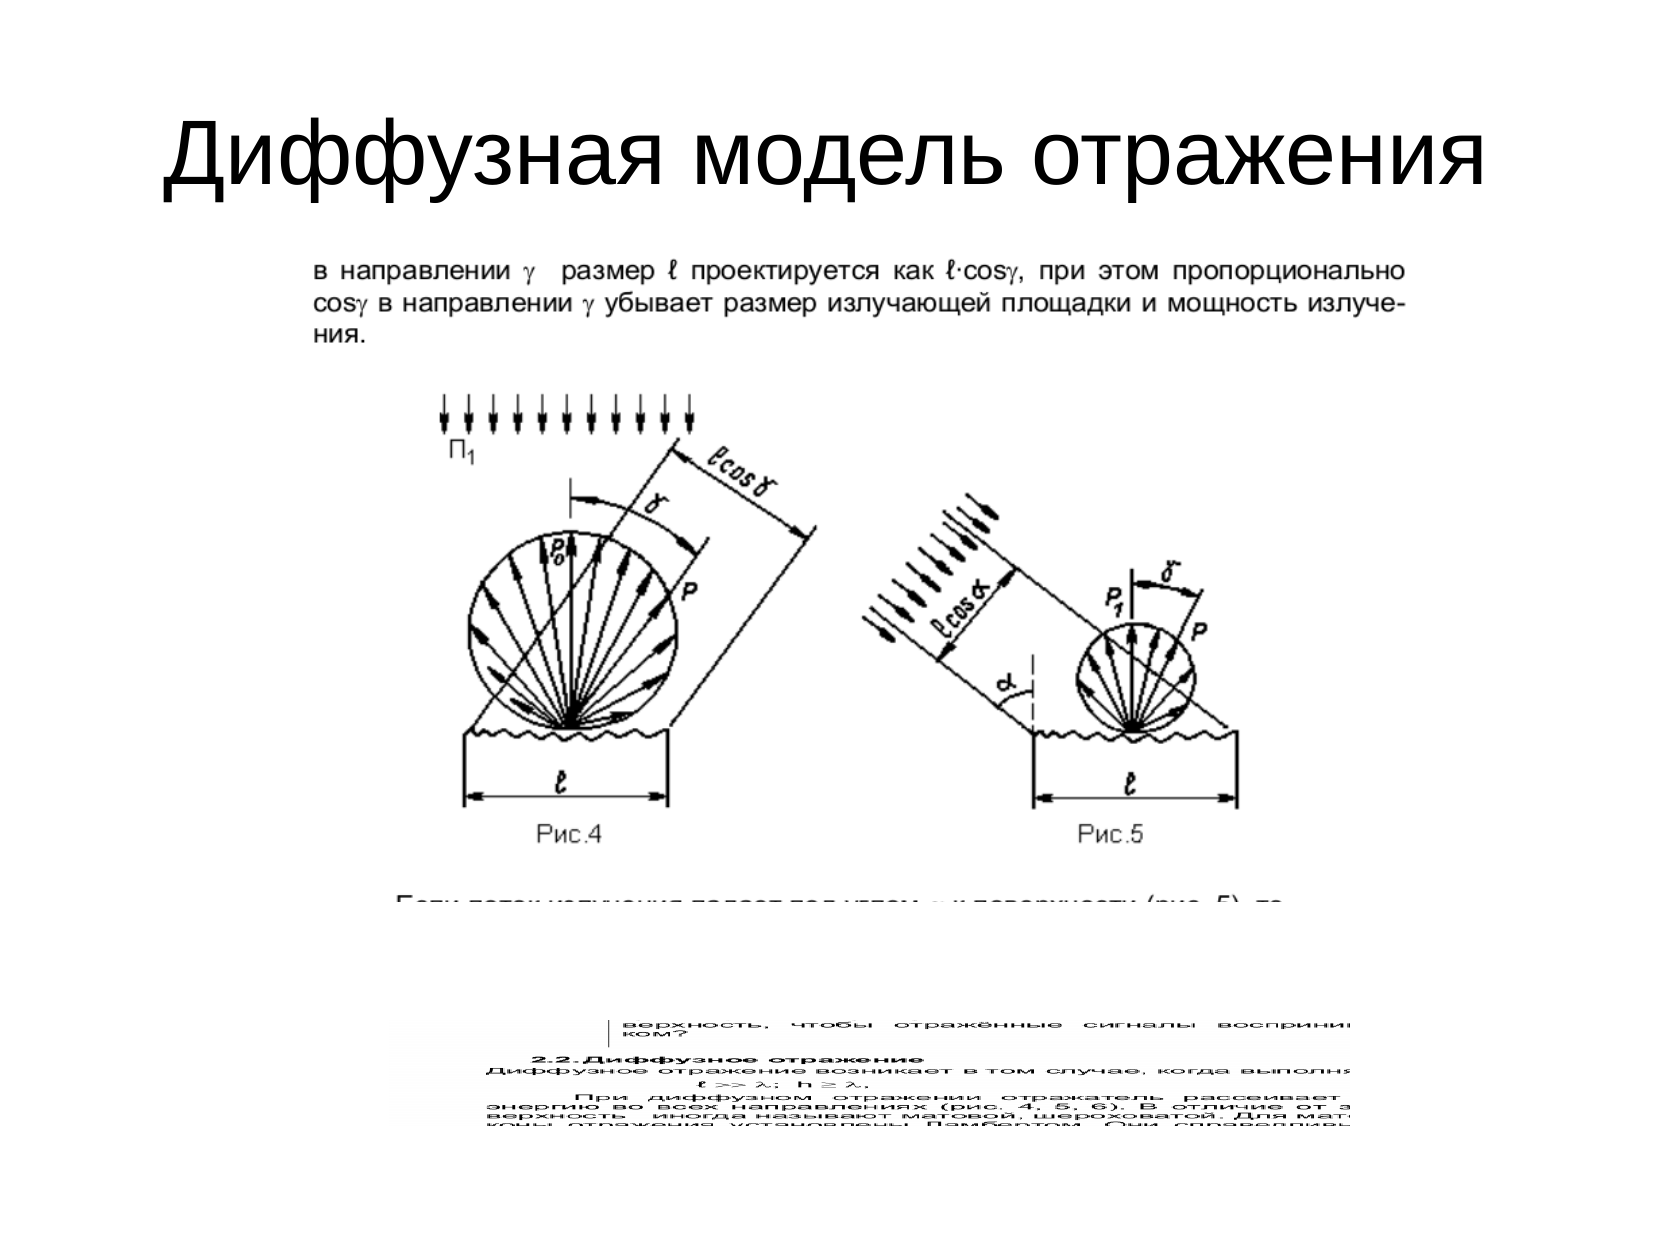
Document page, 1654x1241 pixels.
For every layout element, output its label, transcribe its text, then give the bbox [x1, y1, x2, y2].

picture [389, 1020, 1351, 1126]
picture [194, 256, 1471, 902]
title Диффузная модель отражения [82, 49, 1571, 257]
